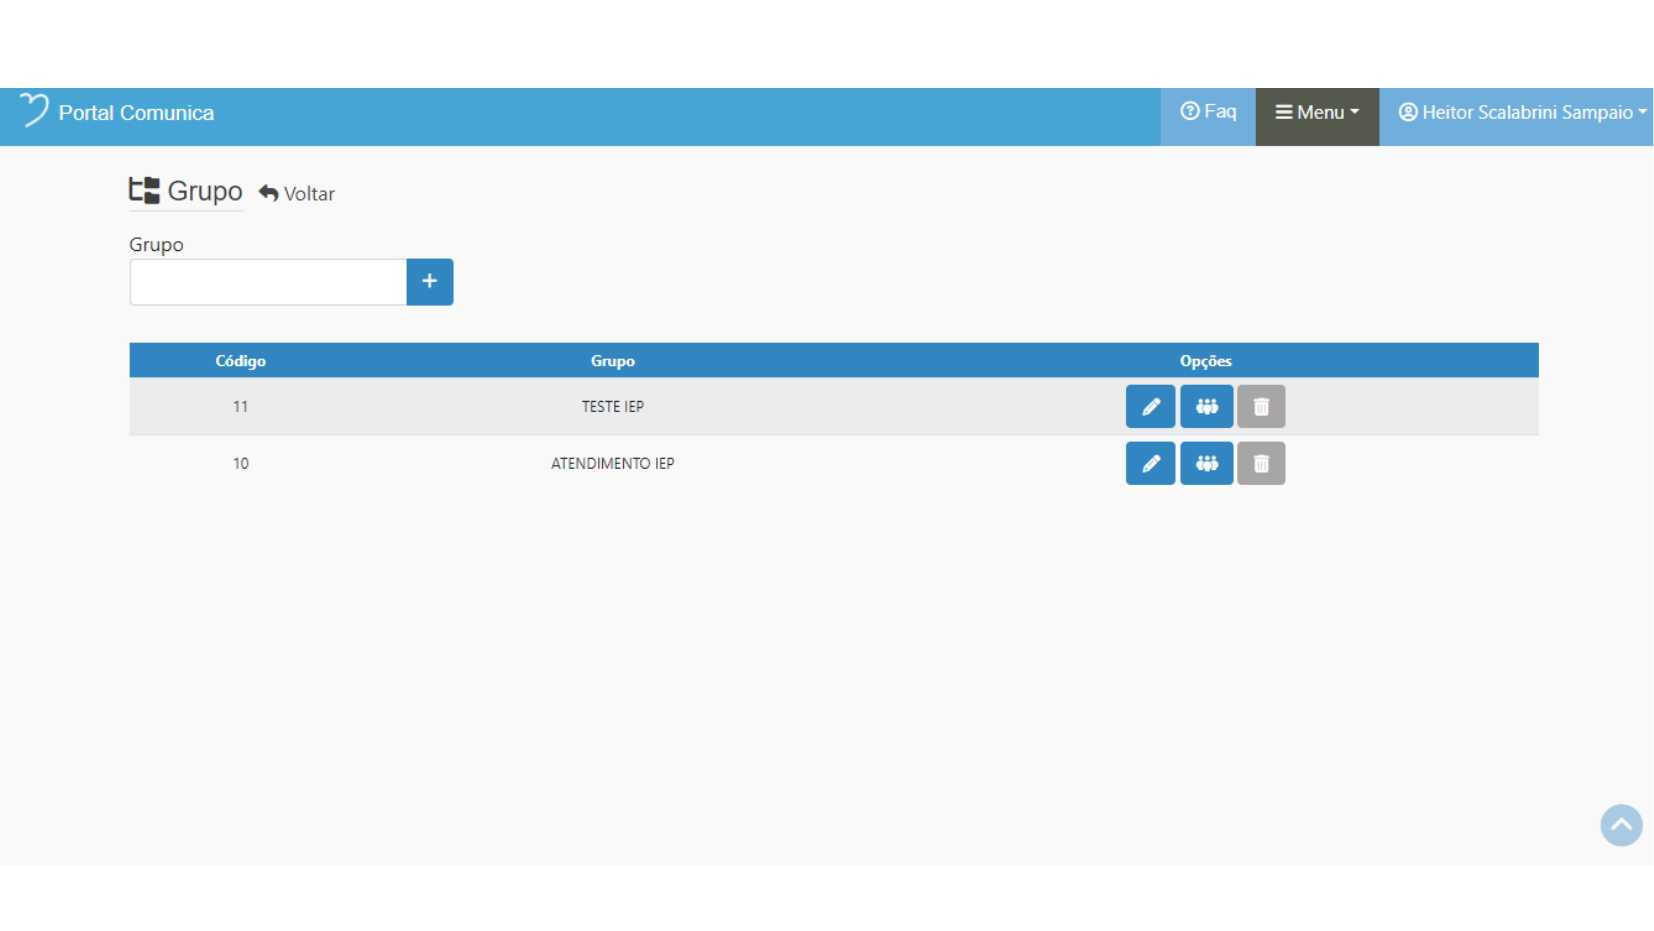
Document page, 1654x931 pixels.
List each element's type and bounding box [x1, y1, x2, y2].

picture [0, 88, 1654, 866]
